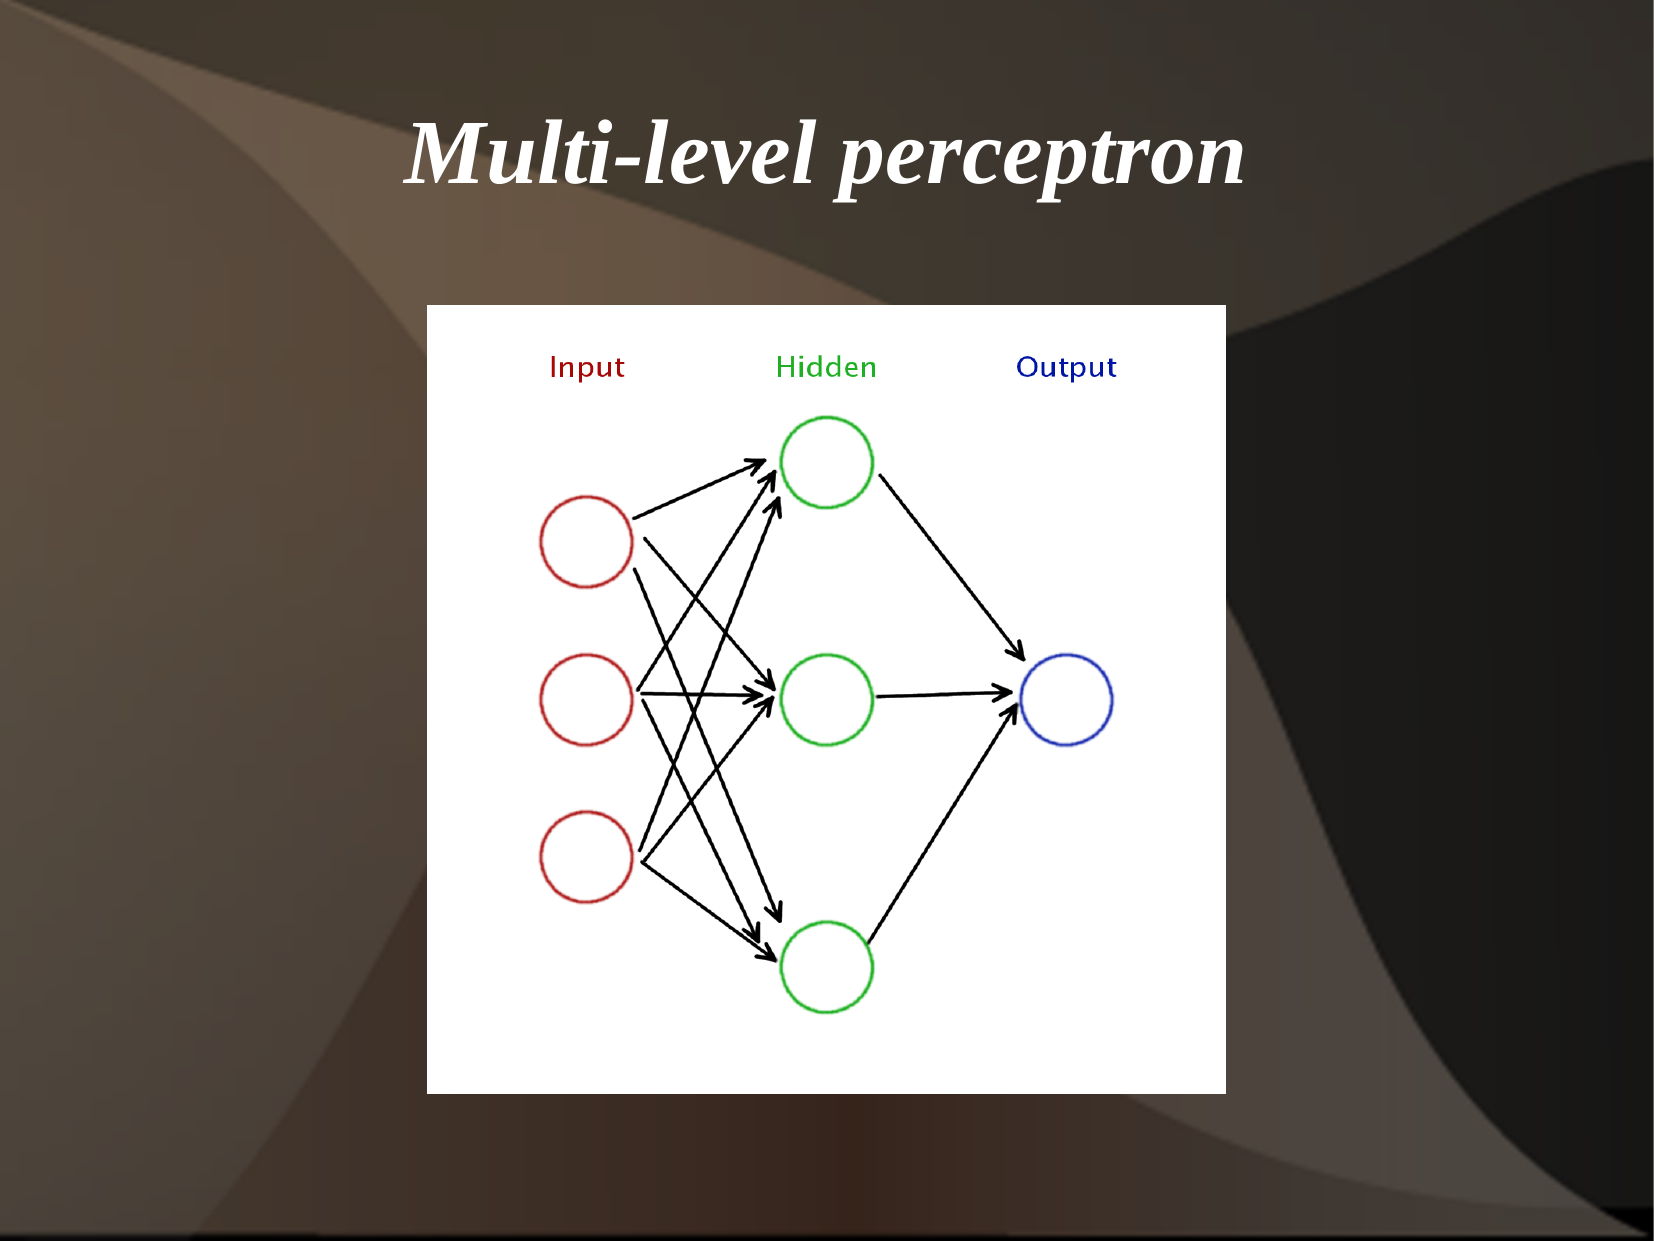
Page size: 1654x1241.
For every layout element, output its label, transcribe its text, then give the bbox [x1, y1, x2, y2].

picture [0, 0, 1654, 1241]
title Multi-level perceptron [82, 56, 1571, 250]
